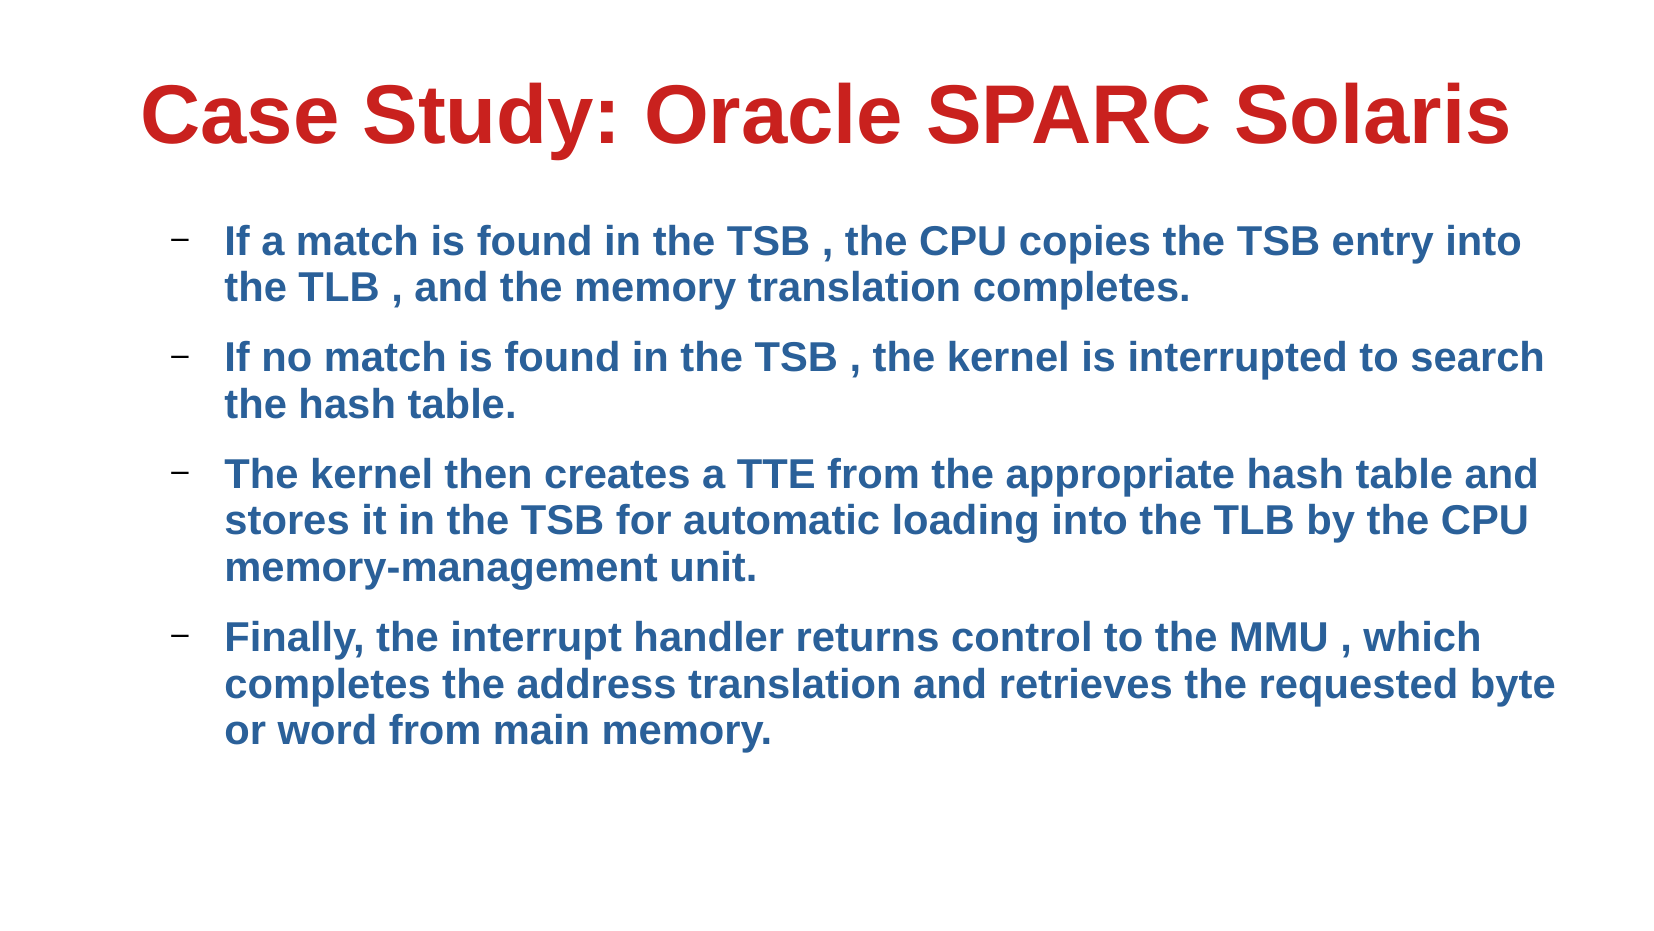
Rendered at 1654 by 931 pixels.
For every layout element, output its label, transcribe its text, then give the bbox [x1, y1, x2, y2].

list If a match is found in the TSB , the CPU copies the TSB entry into the TLB , and the memory translation completes. If no match is found in the TSB , the kernel is interrupted to search the hash table. The kernel then creates a TTE from the appropriate hash table and stores it in the TSB for automatic loading into the TLB by the CPU memory-management unit. Finally, the interrupt handler returns control to the MMU , which completes the address translation and retrieves the requested byte or word from main memory. [82, 217, 1595, 898]
title Case Study: Oracle SPARC Solaris [82, 37, 1571, 193]
